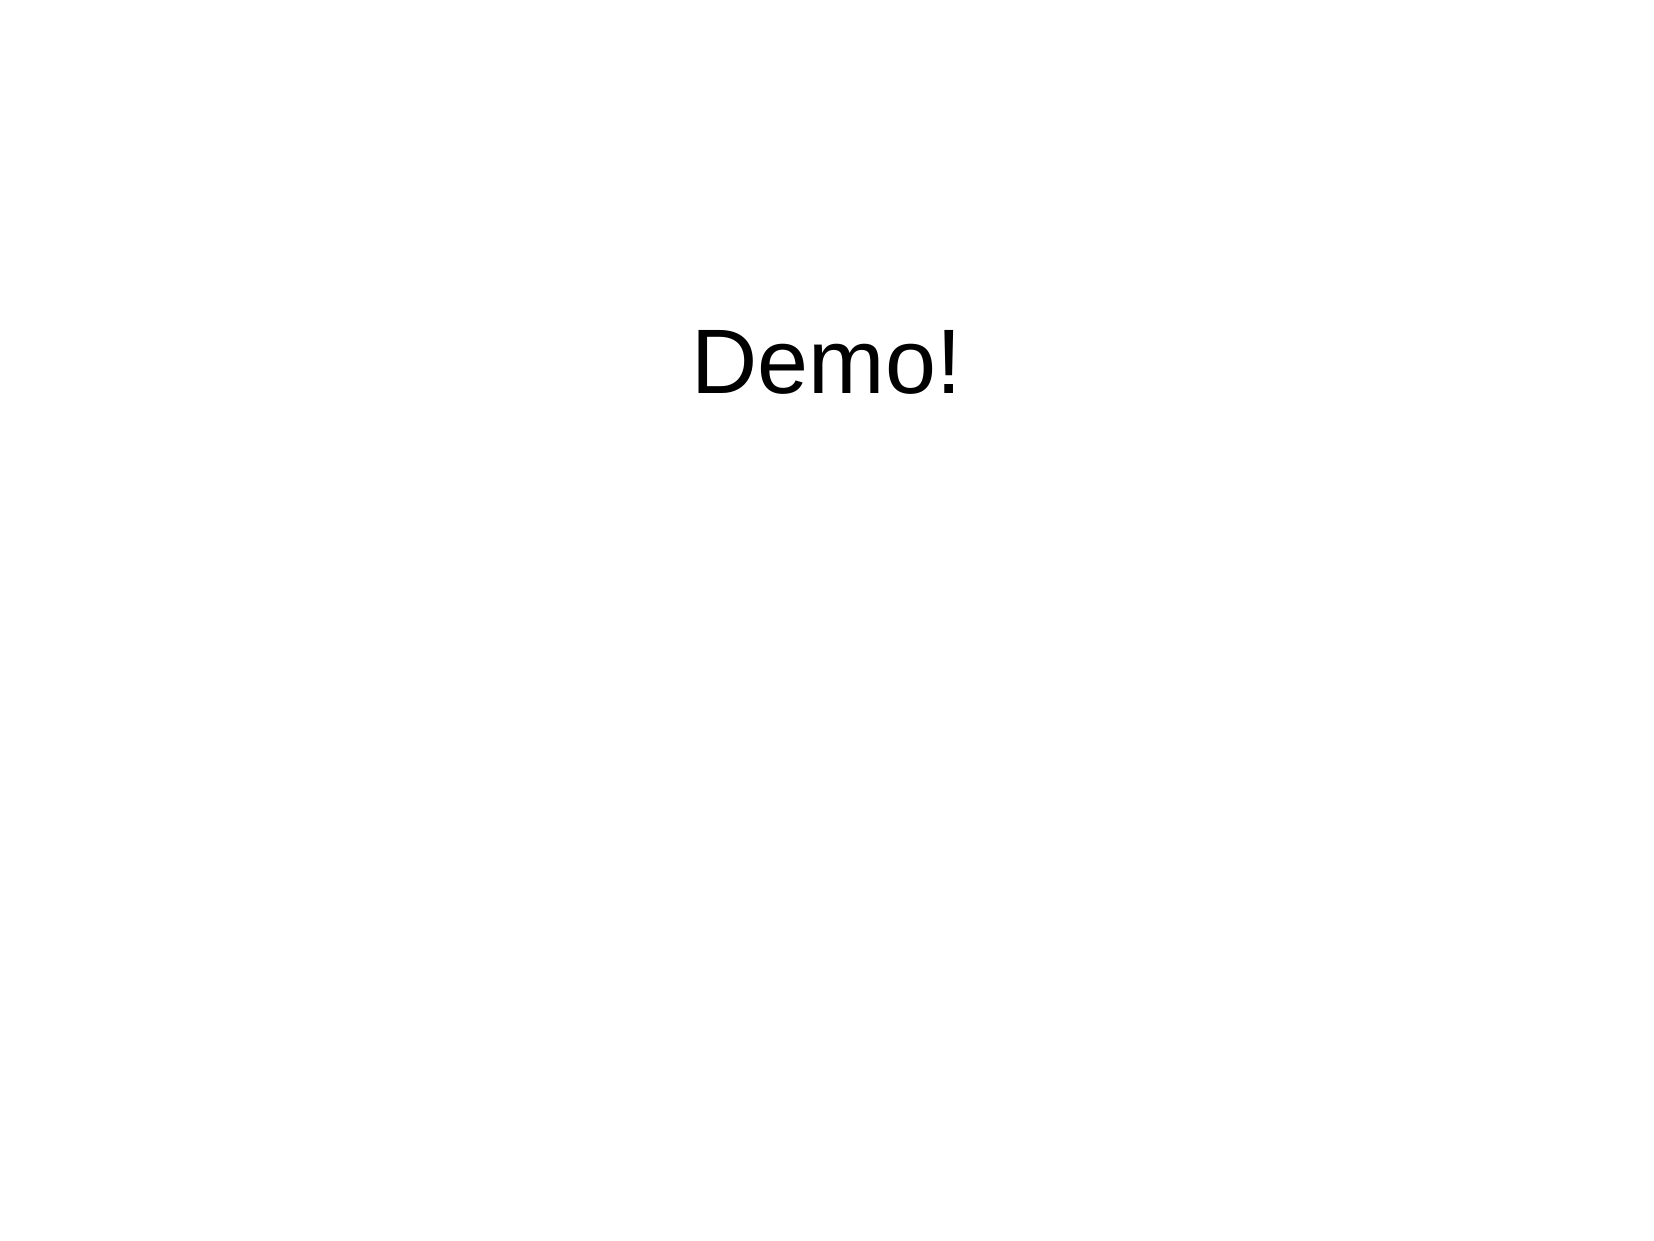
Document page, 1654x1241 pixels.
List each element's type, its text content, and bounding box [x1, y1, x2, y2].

title Demo! [82, 49, 1571, 676]
